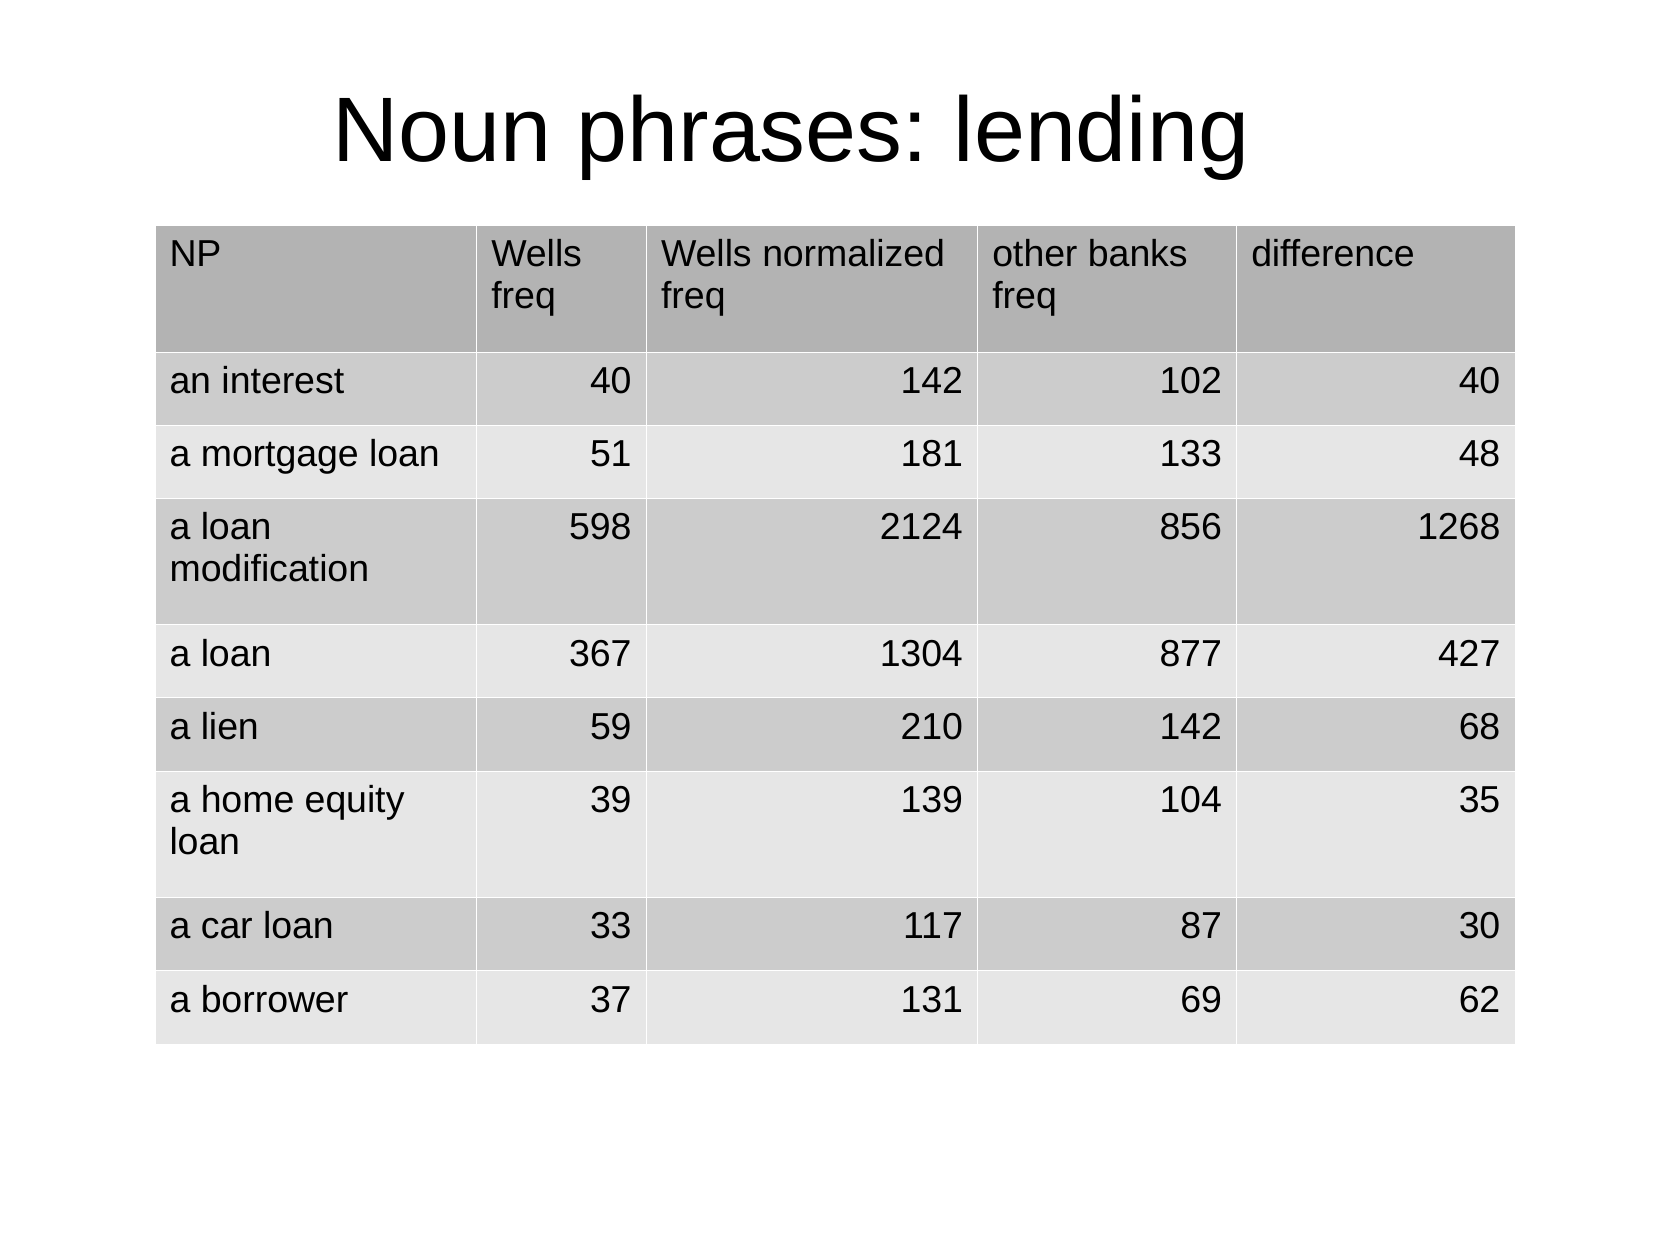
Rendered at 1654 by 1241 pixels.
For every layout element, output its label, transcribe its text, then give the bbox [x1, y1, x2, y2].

table_cell 37 [477, 971, 646, 1044]
table_cell 87 [978, 898, 1236, 970]
table_cell 69 [978, 971, 1236, 1044]
table_cell 117 [647, 898, 977, 970]
table_cell 39 [477, 772, 646, 897]
table_cell a loan modification [156, 499, 476, 624]
table_header Wells normalized freq [647, 226, 977, 352]
table_cell 877 [978, 625, 1236, 697]
table_cell 139 [647, 772, 977, 897]
table_cell a borrower [156, 971, 476, 1044]
table_cell 35 [1237, 772, 1515, 897]
table_cell 59 [477, 698, 646, 771]
table_cell 104 [978, 772, 1236, 897]
table_header NP [156, 226, 476, 352]
table_cell a mortgage loan [156, 426, 476, 498]
table_cell a car loan [156, 898, 476, 970]
table_cell 856 [978, 499, 1236, 624]
table_cell an interest [156, 353, 476, 425]
title Noun phrases: lending [82, 49, 1501, 211]
table_cell 30 [1237, 898, 1515, 970]
table_cell 142 [647, 353, 977, 425]
table_cell a lien [156, 698, 476, 771]
table_cell 367 [477, 625, 646, 697]
table_cell 68 [1237, 698, 1515, 771]
table_cell 51 [477, 426, 646, 498]
table_cell 62 [1237, 971, 1515, 1044]
table_cell 40 [477, 353, 646, 425]
table_cell 48 [1237, 426, 1515, 498]
table_cell 1268 [1237, 499, 1515, 624]
table_cell 33 [477, 898, 646, 970]
table_cell a home equity loan [156, 772, 476, 897]
table_cell 2124 [647, 499, 977, 624]
table_cell 210 [647, 698, 977, 771]
table_cell 40 [1237, 353, 1515, 425]
table_cell 1304 [647, 625, 977, 697]
table_cell 133 [978, 426, 1236, 498]
table_header other banks freq [978, 226, 1236, 352]
table_cell 598 [477, 499, 646, 624]
table_cell 181 [647, 426, 977, 498]
table_header difference [1237, 226, 1515, 352]
table_cell 131 [647, 971, 977, 1044]
table_cell 427 [1237, 625, 1515, 697]
table_cell 102 [978, 353, 1236, 425]
table_header Wells freq [477, 226, 646, 352]
table_cell a loan [156, 625, 476, 697]
table_cell 142 [978, 698, 1236, 771]
